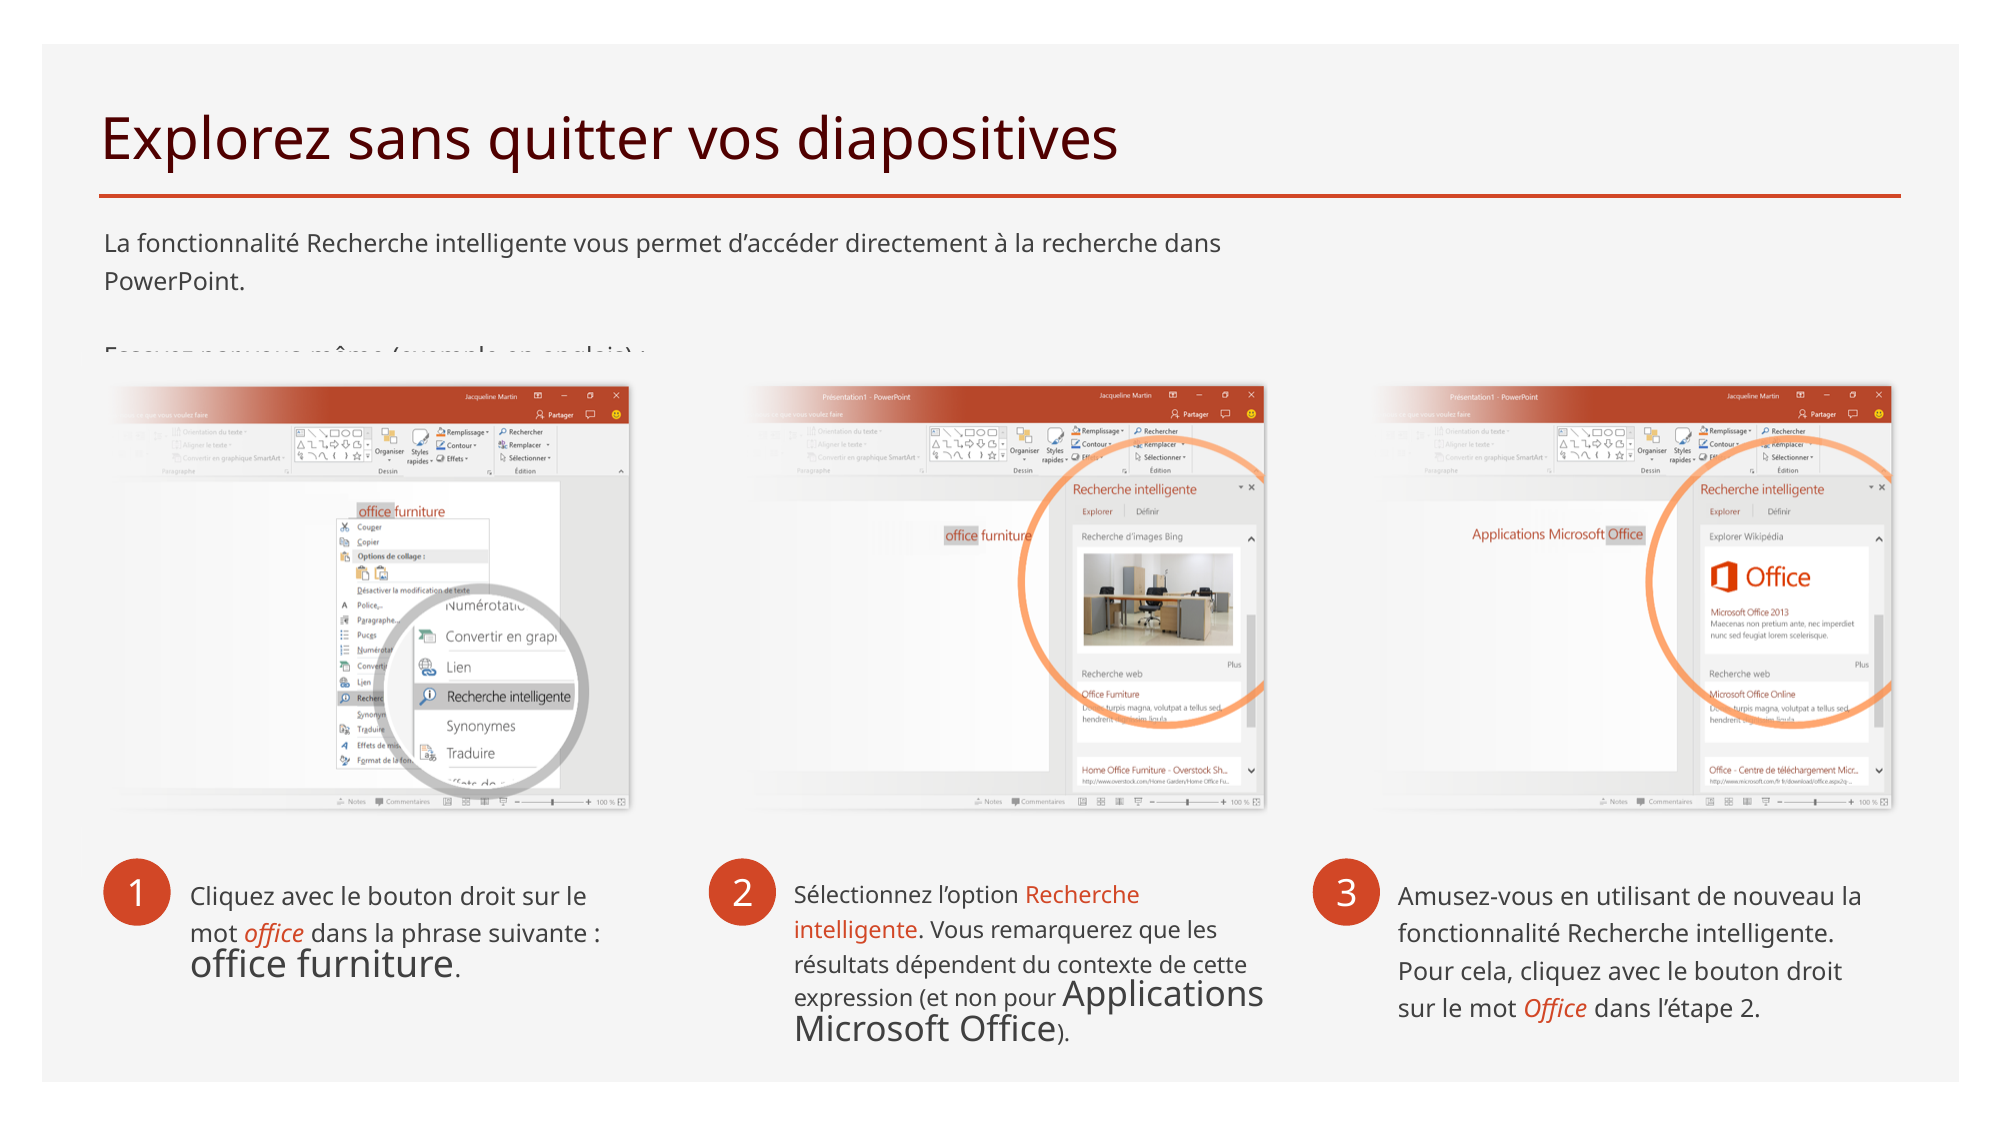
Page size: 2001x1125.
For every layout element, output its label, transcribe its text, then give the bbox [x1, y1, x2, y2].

text_box [727, 922, 758, 926]
text_box 3 [1300, 861, 1393, 922]
text_box 1 [91, 861, 184, 922]
text_box La fonctionnalité Recherche intelligente vous permet d’accéder directement à la recherche dans PowerPoint. Essayez par vous-même (exemple en anglais) : [88, 212, 1332, 352]
text_box Amusez-vous en utilisant de nouveau la fonctionnalité Recherche intelligente. Pour cela, cliquez avec le bouton droit sur le mot Office dans l’étape 2. [1382, 865, 1893, 1086]
title Explorez sans quitter vos diapositives [85, 73, 1214, 179]
text_box Cliquez avec le bouton droit sur le mot office dans la phrase suivante : office furniture. [174, 865, 654, 1079]
text_box [1331, 922, 1362, 926]
picture [81, 352, 1907, 877]
text_box [121, 922, 153, 926]
text_box 2 [697, 861, 789, 922]
text_box Sélectionnez l’option Recherche intelligente. Vous remarquerez que les résultats dépendent du contexte de cette expression (et non pour Applications Microsoft Office). [778, 865, 1289, 1083]
